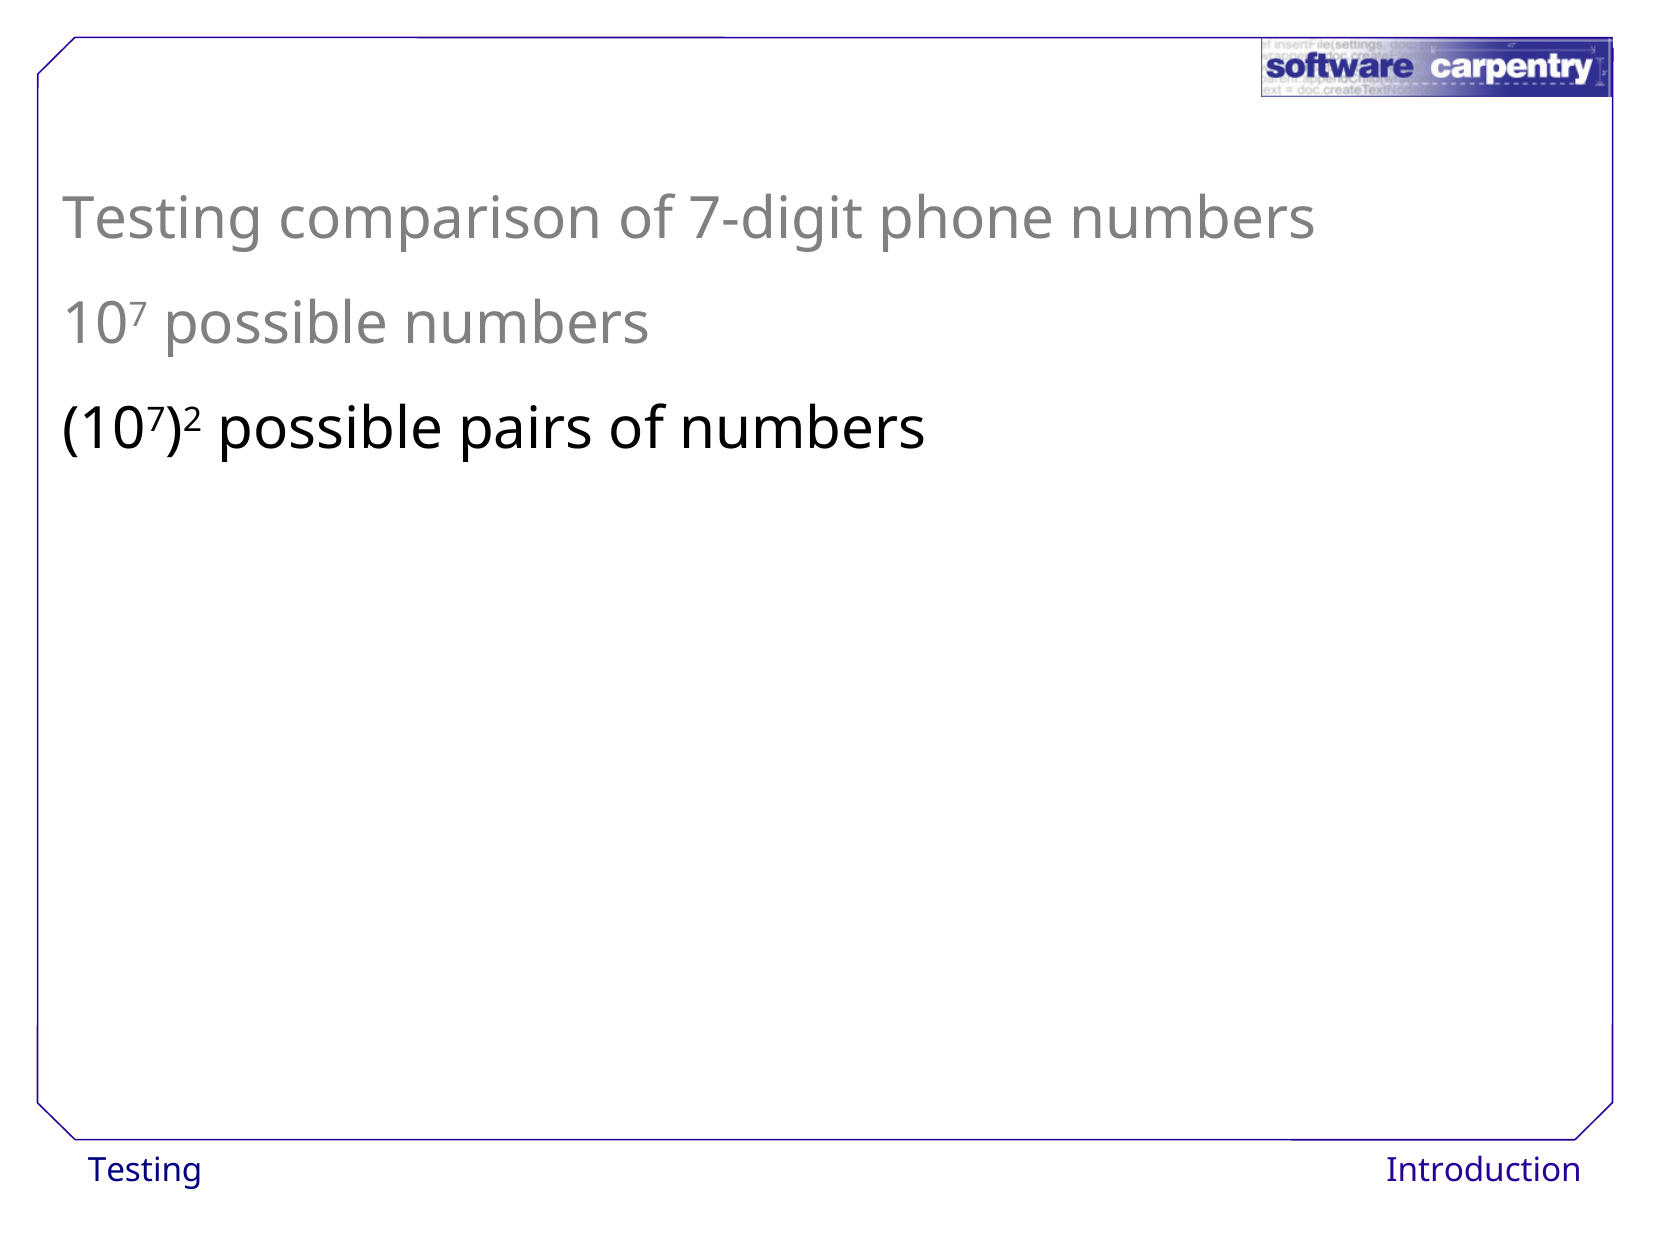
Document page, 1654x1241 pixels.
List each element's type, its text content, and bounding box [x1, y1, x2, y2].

picture [1261, 39, 1613, 97]
text_box Testing comparison of 7-digit phone numbers 107 possible numbers (107)2 possible pairs of numbers [47, 138, 1482, 469]
